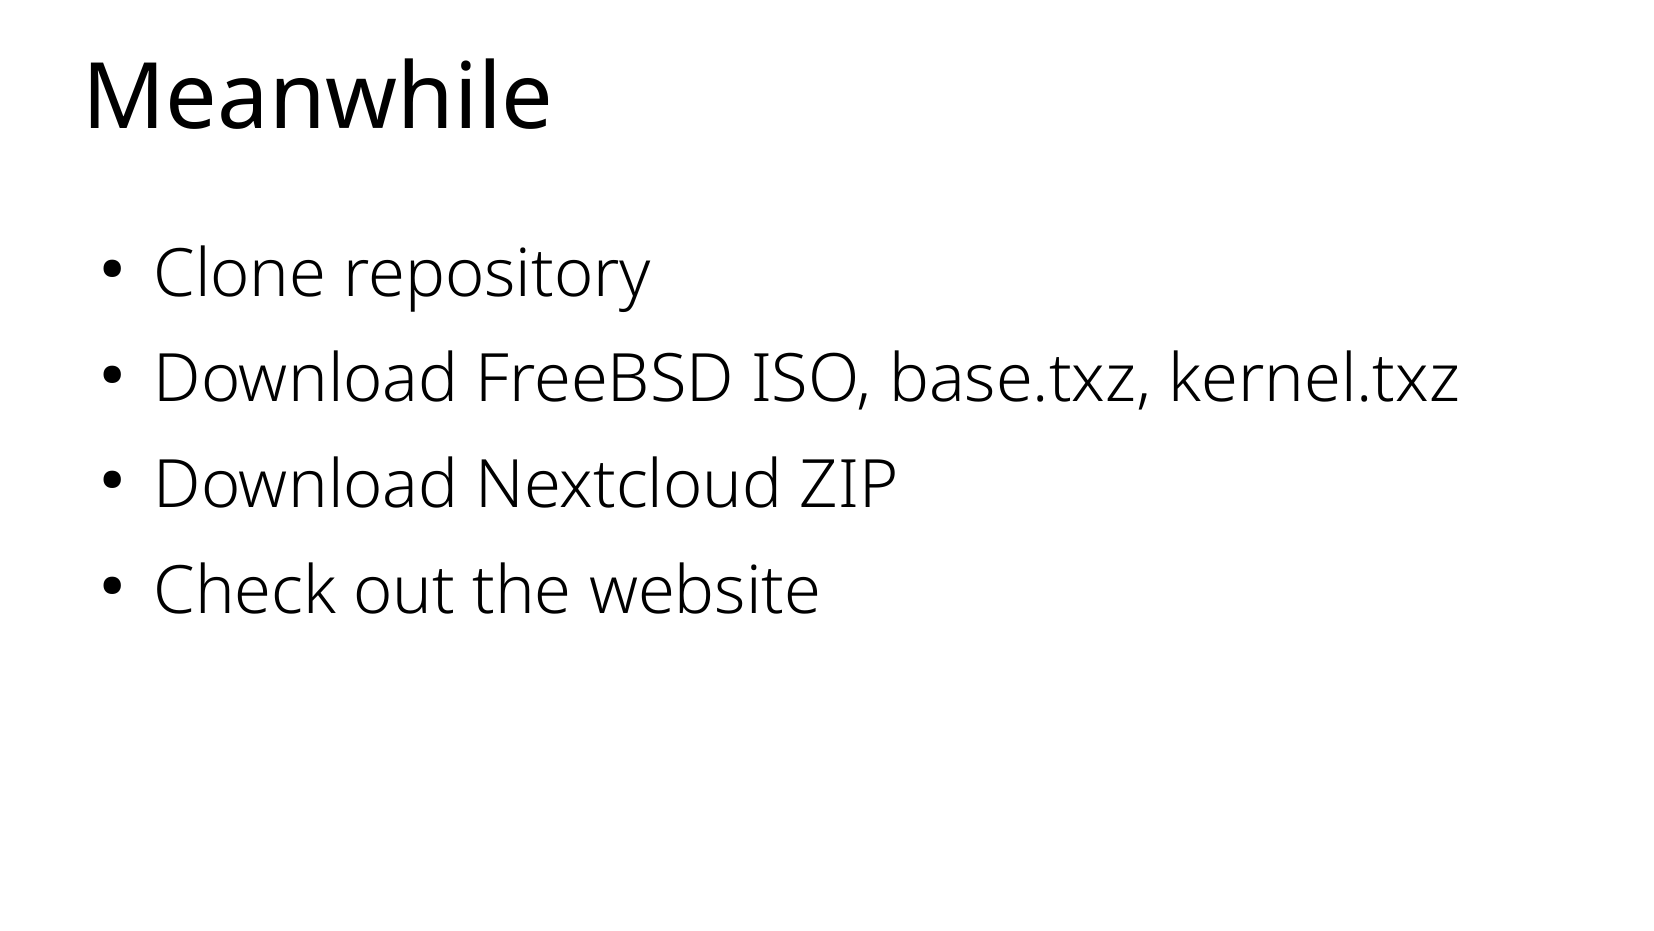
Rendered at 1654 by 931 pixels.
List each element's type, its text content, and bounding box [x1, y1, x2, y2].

list Clone repository Download FreeBSD ISO, base.txz, kernel.txz Download Nextcloud ZIP Check out the website [82, 224, 1571, 825]
title Meanwhile [82, 37, 1571, 150]
